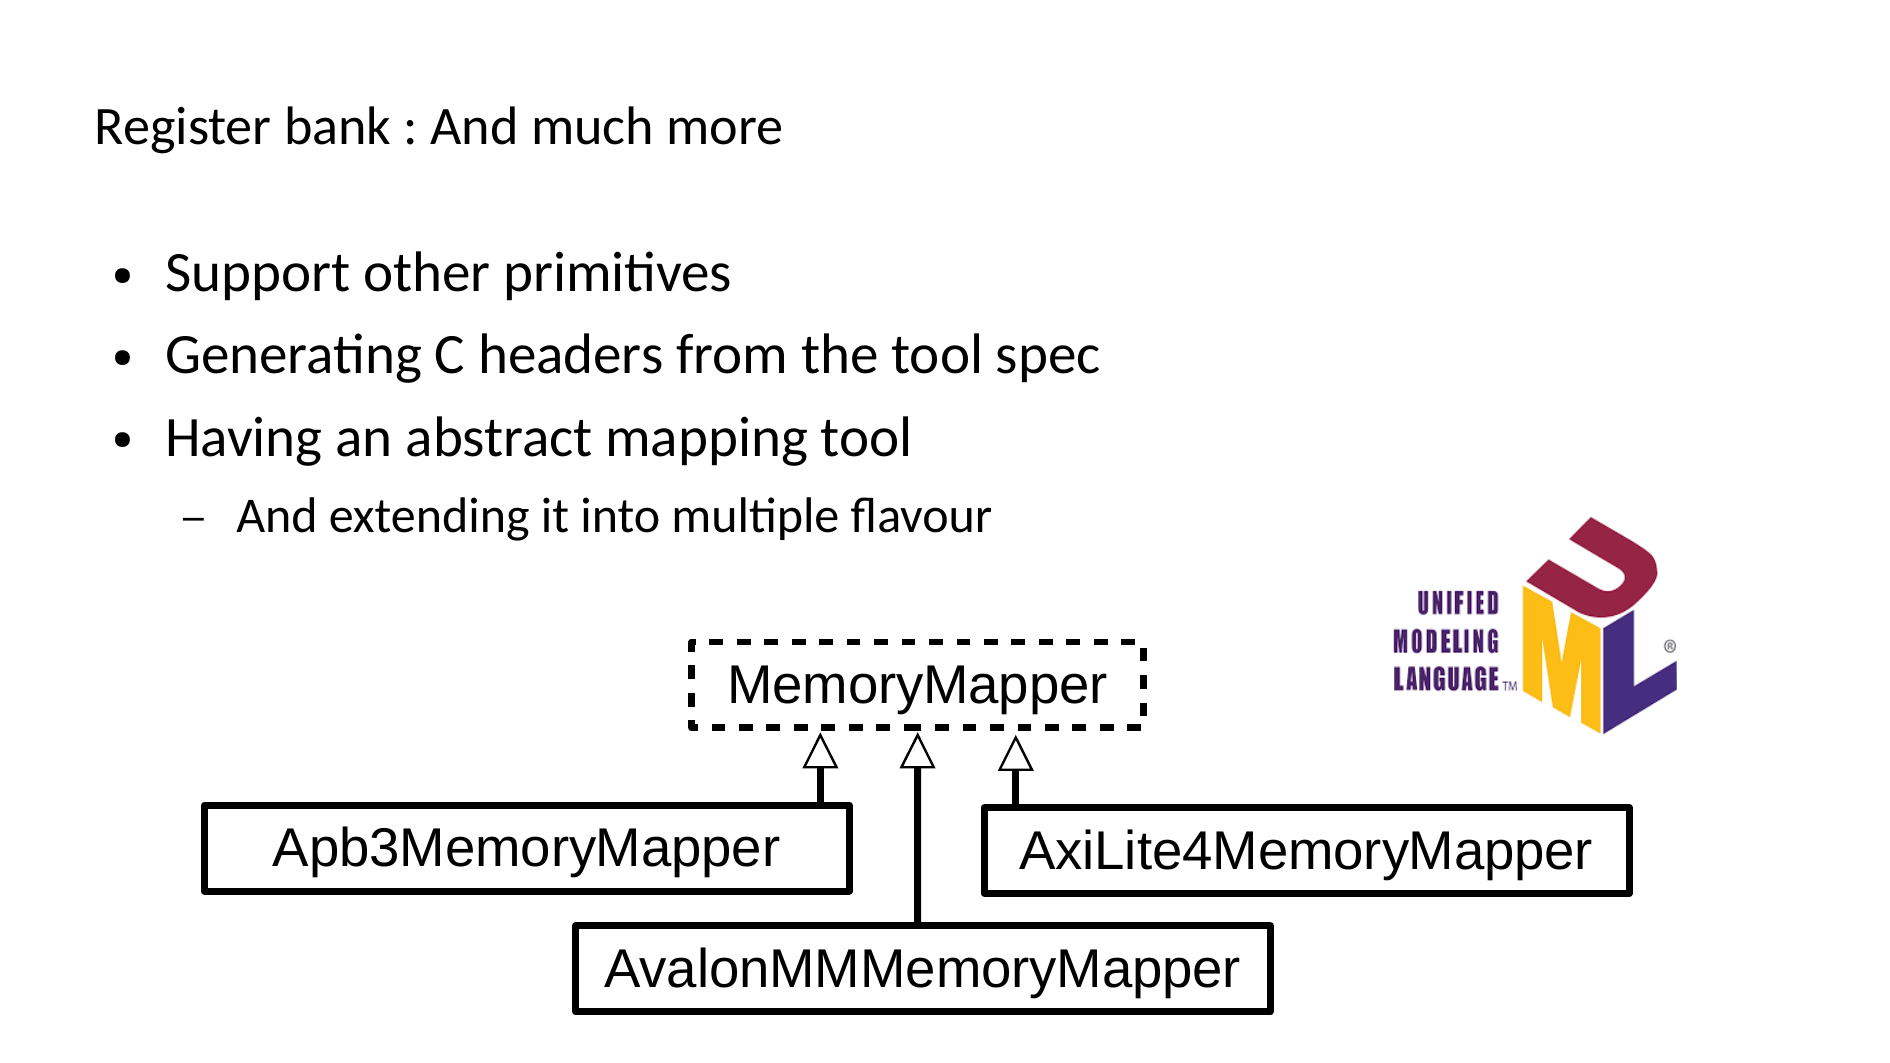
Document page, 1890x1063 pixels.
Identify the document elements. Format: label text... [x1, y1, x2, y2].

title Register bank : And much more [94, 42, 1796, 220]
list Support other primitives Generating C headers from the tool spec Having an abstract mapping tool And extending it into multiple flavour [94, 248, 1878, 1016]
picture [200, 507, 1678, 1016]
